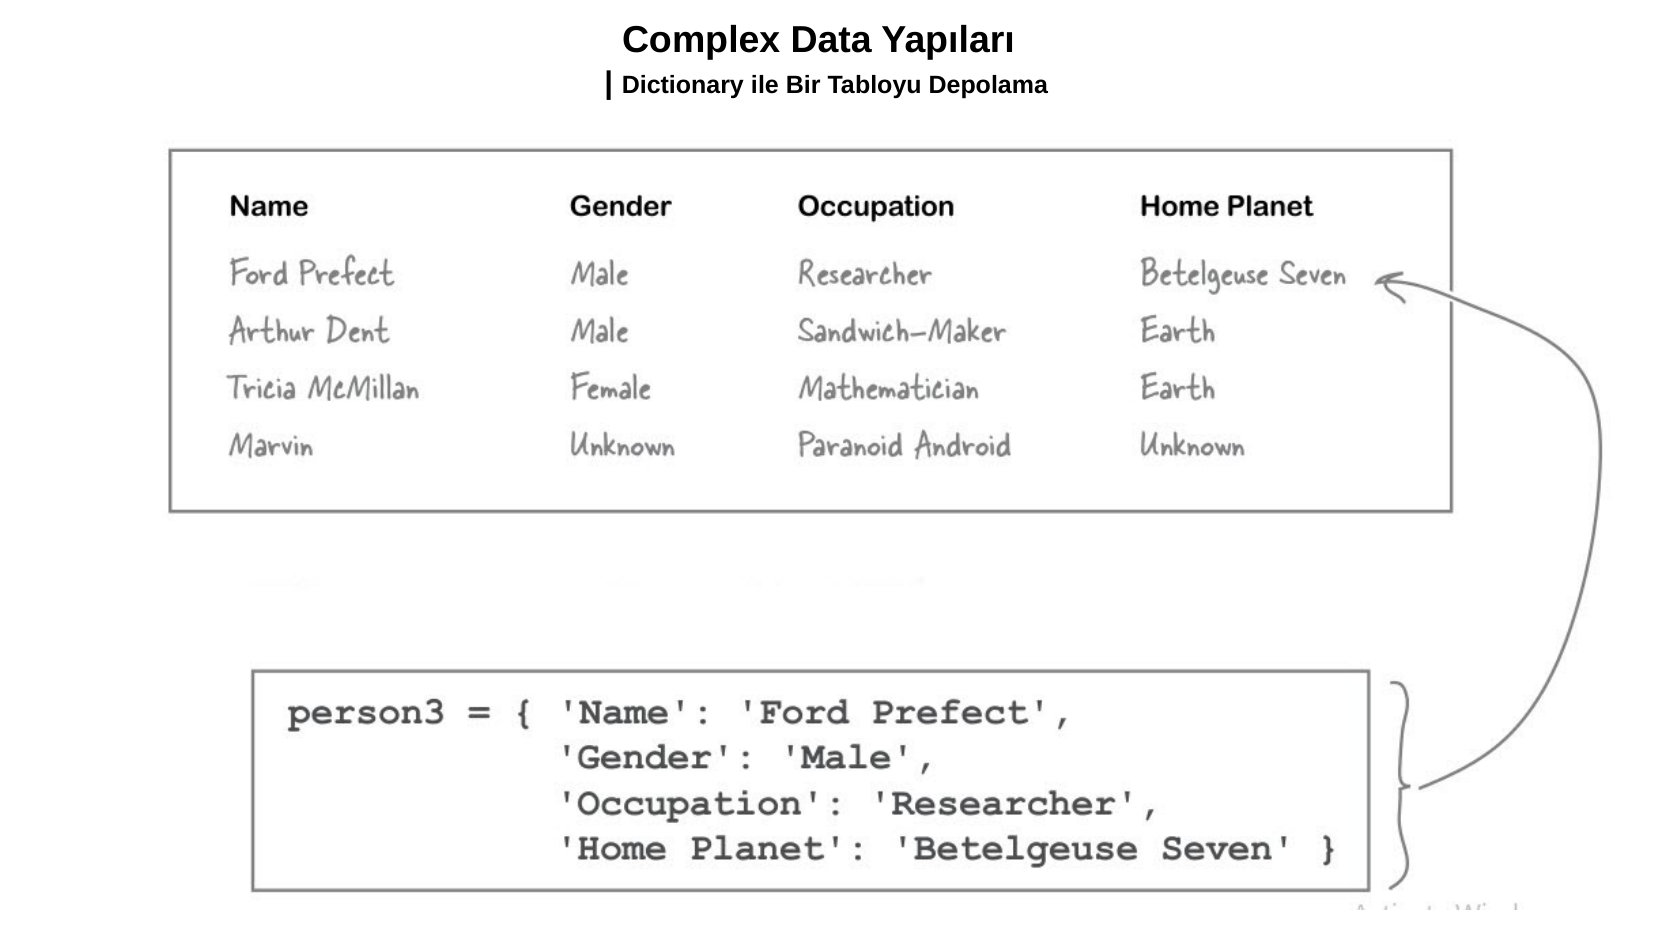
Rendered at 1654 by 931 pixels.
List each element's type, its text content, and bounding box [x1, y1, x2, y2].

title Complex Data Yapıları | Dictionary ile Bir Tabloyu Depolama [82, 0, 1571, 100]
picture [0, 118, 1654, 910]
